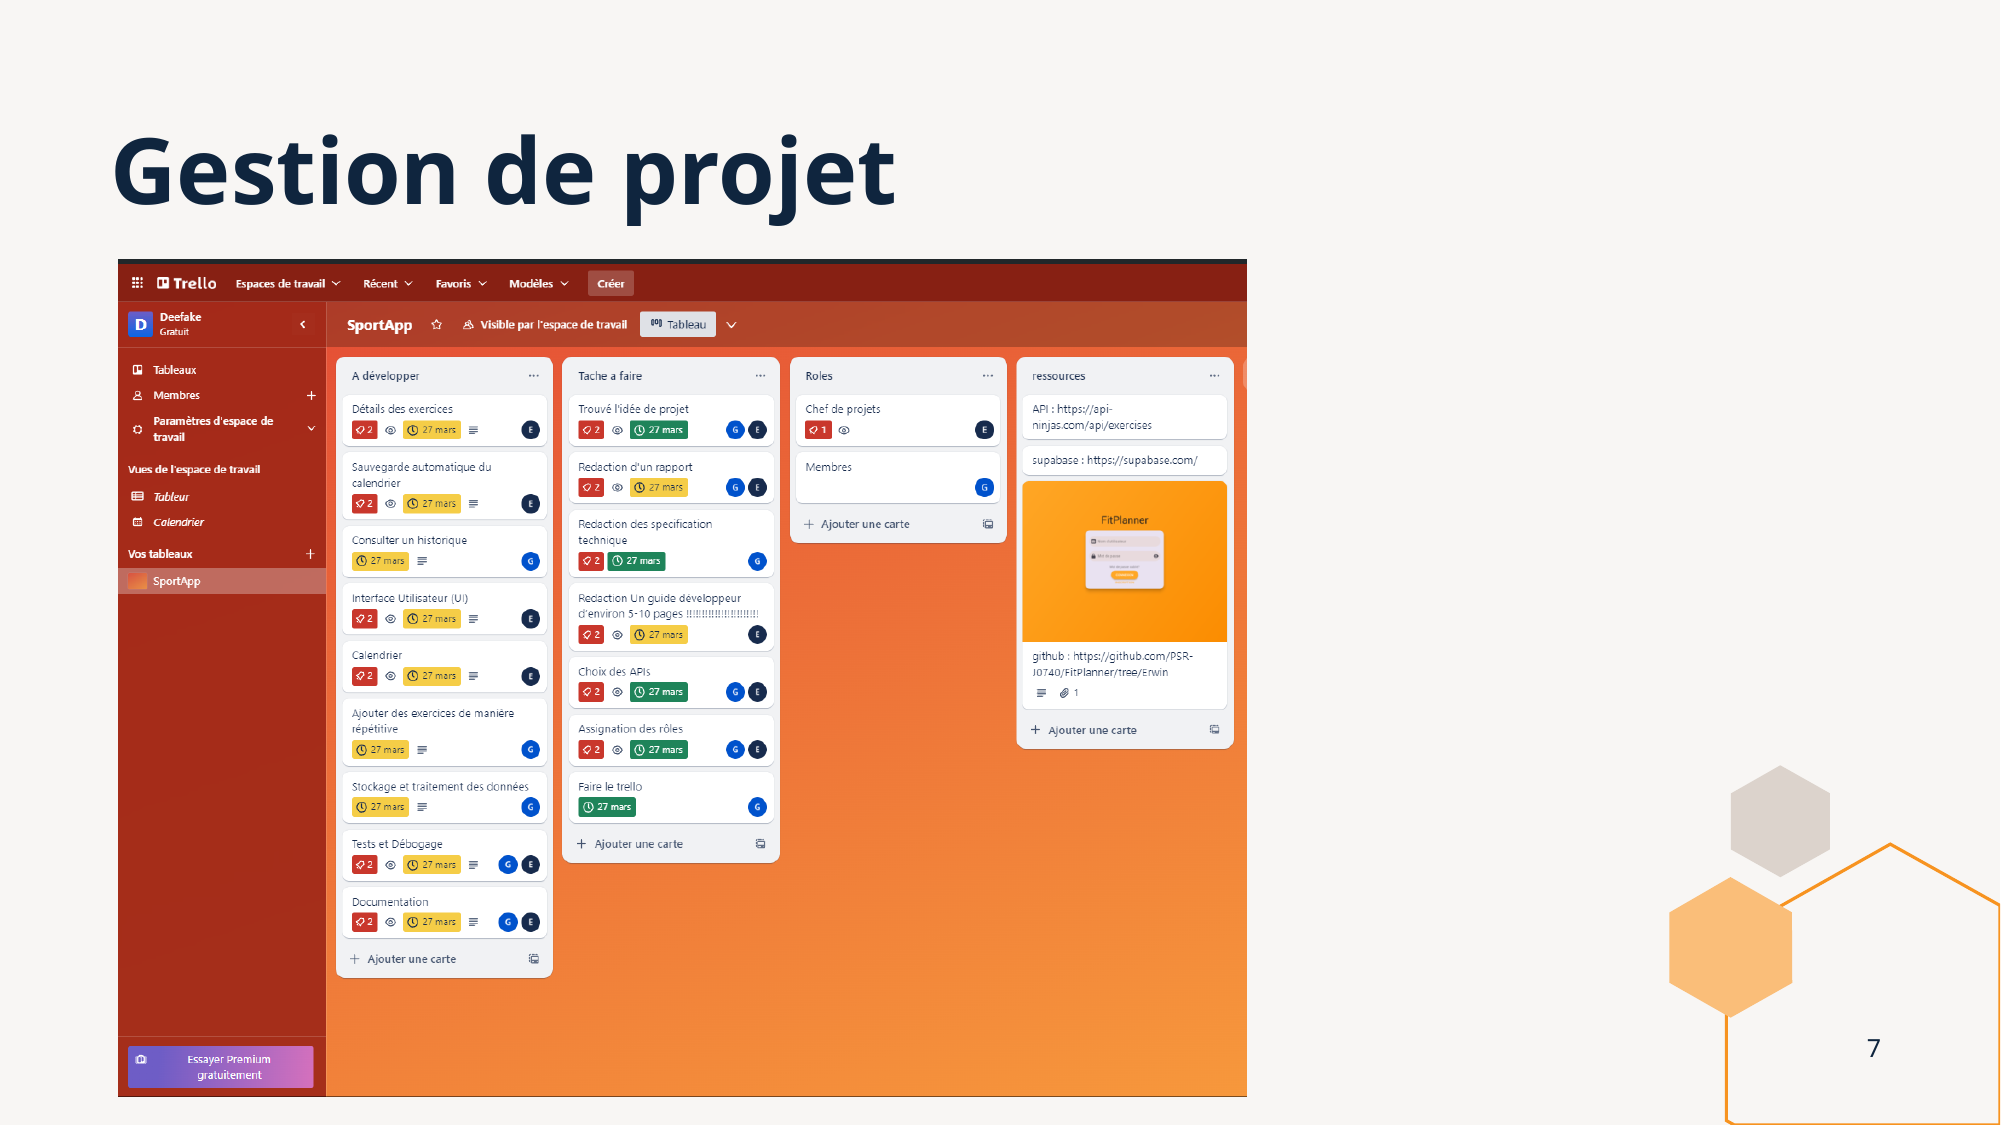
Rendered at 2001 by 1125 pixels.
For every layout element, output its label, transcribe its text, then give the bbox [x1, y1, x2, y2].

title Gestion de projet [95, 118, 1882, 352]
text_box [1836, 1020, 1912, 1080]
picture [118, 259, 1247, 1097]
